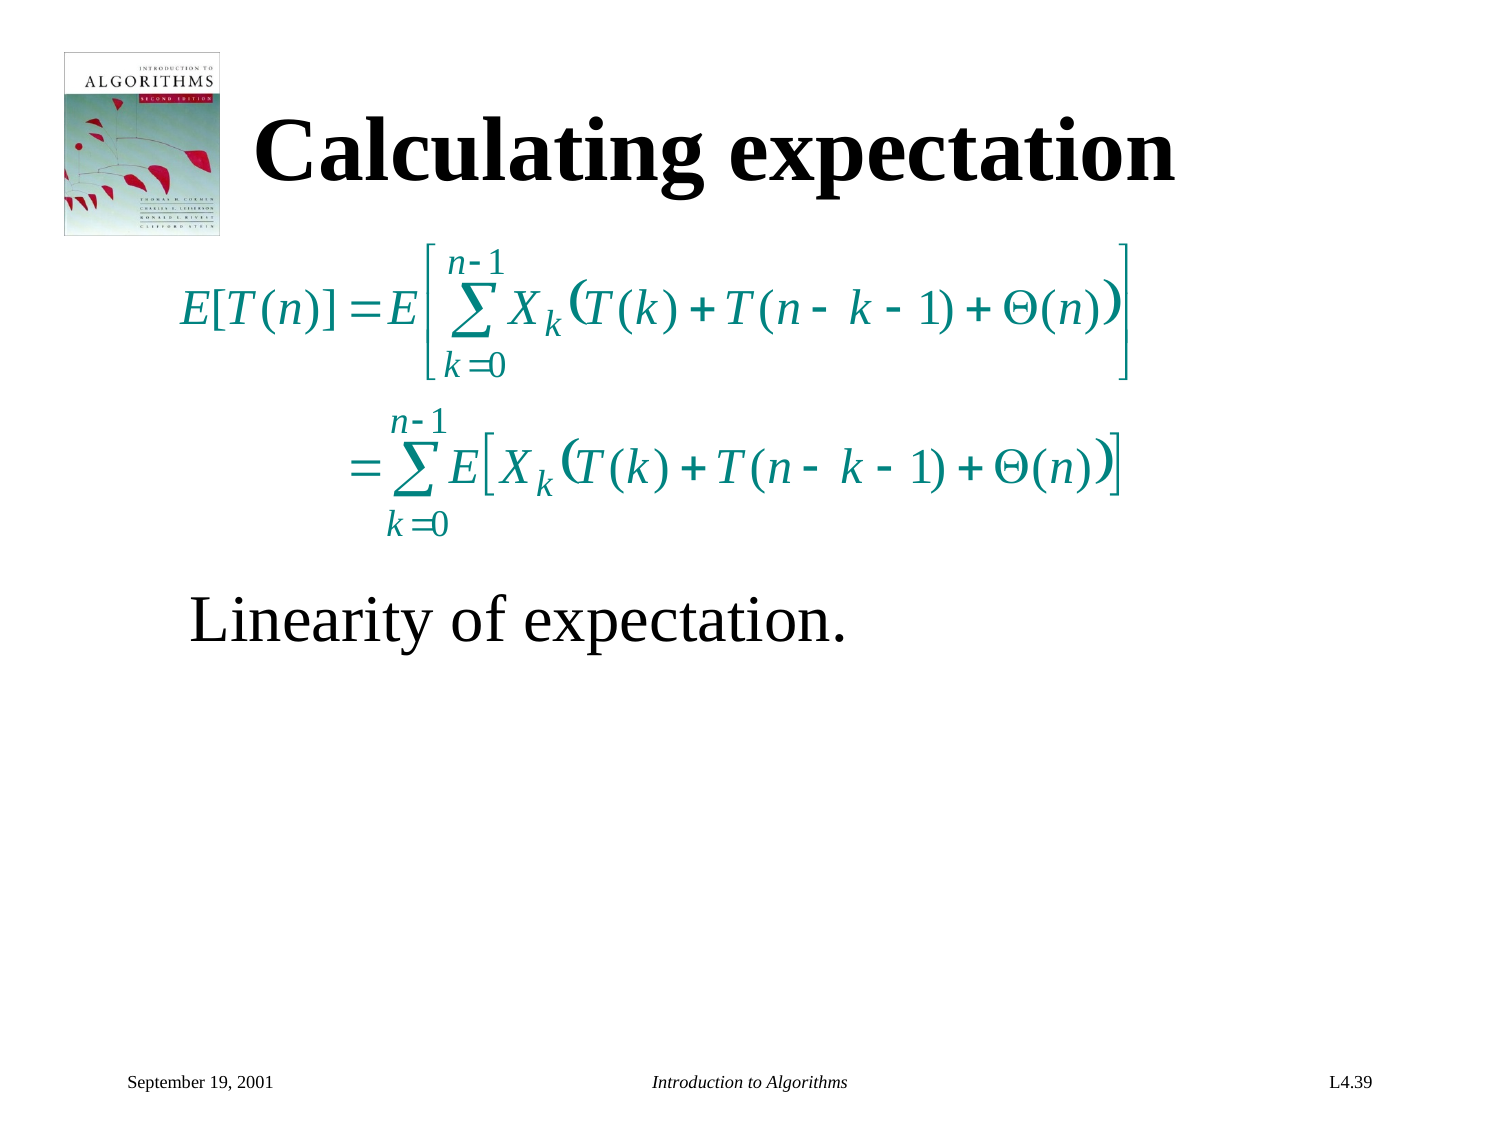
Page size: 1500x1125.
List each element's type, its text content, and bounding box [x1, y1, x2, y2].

title Calculating expectation [237, 49, 1475, 238]
text_box September 19, 2001 [112, 1062, 426, 1101]
picture [64, 52, 220, 236]
text_box Introduction to Algorithms [512, 1062, 988, 1101]
chart [174, 237, 1140, 542]
text_box Linearity of expectation. [174, 567, 865, 663]
text_box L4.<number> [1074, 1062, 1388, 1101]
